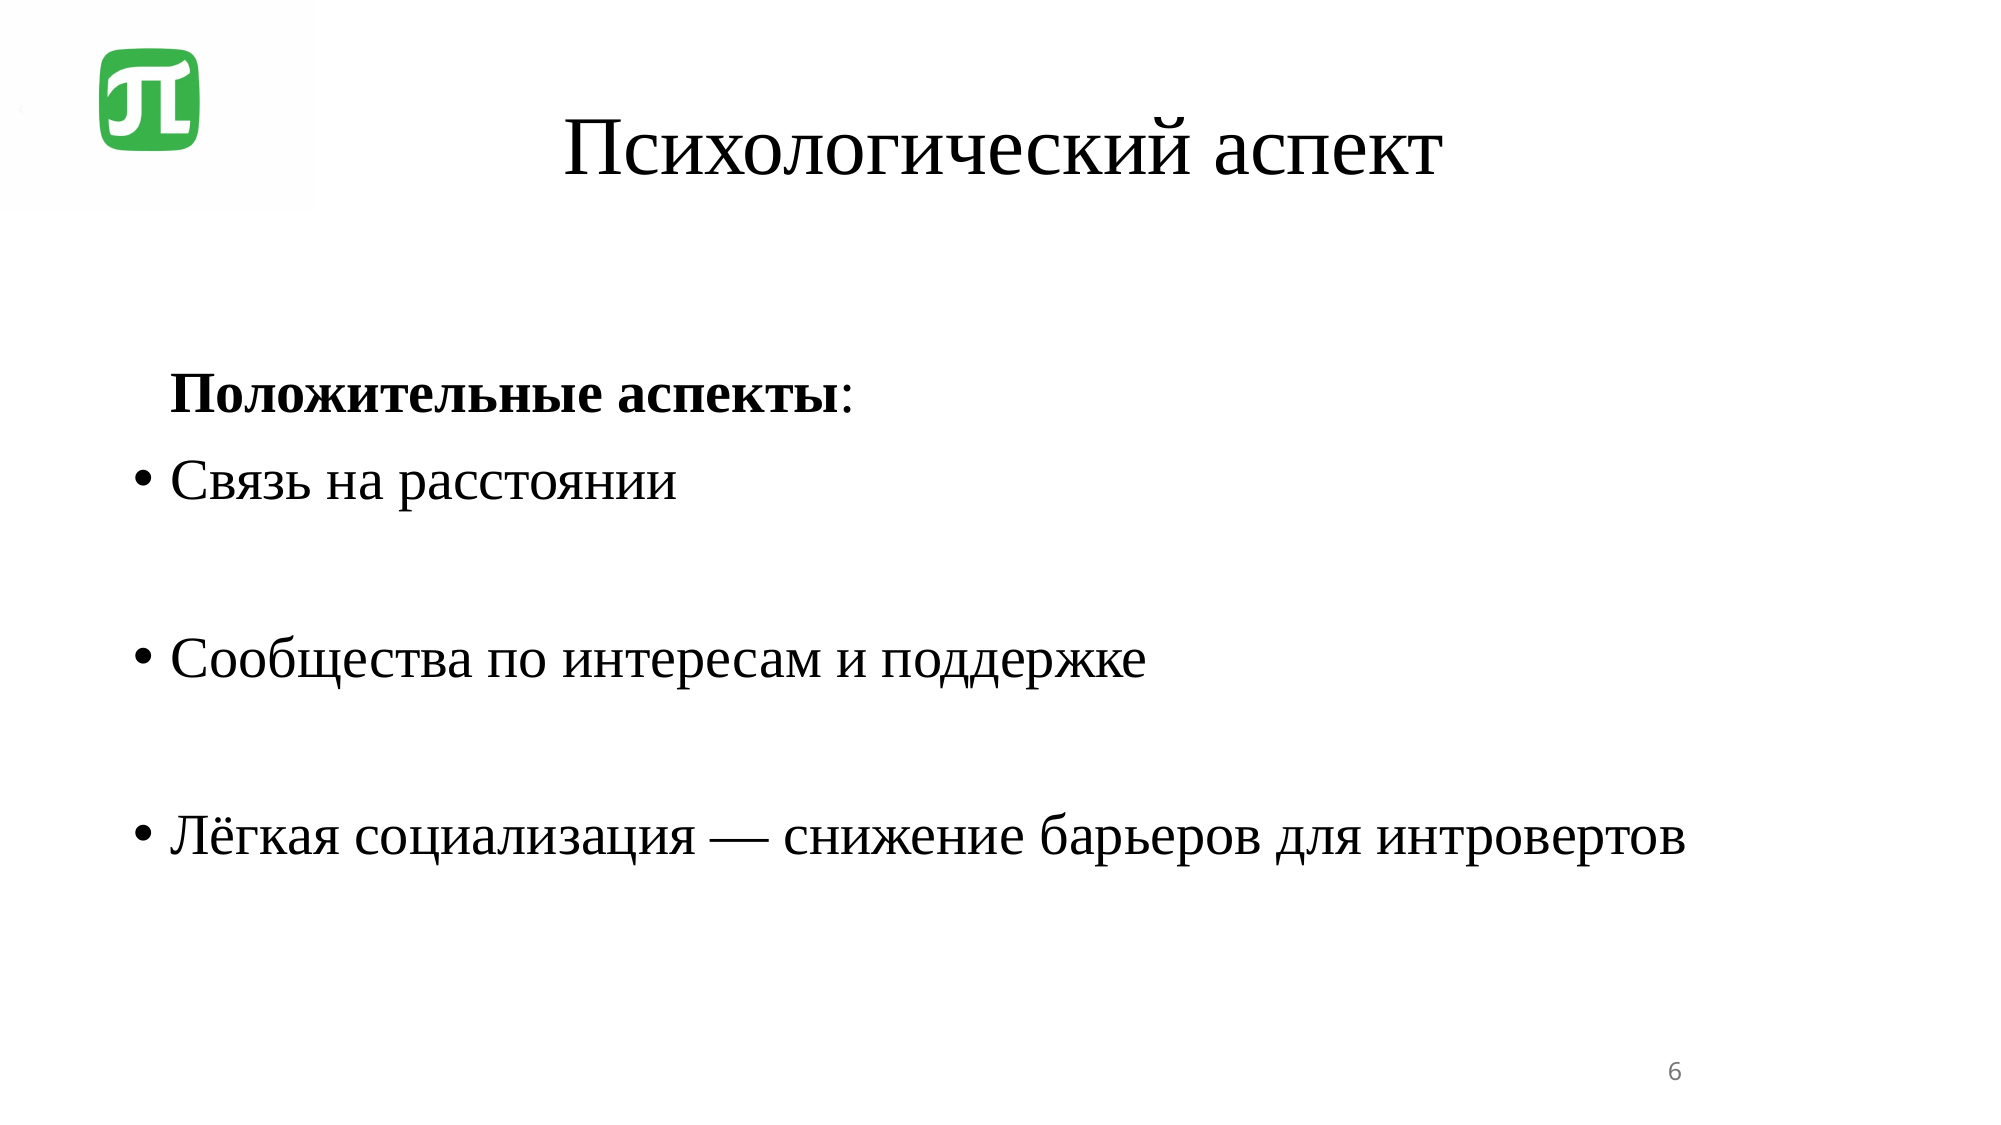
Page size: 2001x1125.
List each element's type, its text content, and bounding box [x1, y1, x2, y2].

title Психологический аспект [236, 59, 1772, 237]
picture [0, 0, 315, 211]
list Положительные аспекты: Связь на расстоянии Сообщества по интересам и поддержке Лёгкая социализация — снижение барьеров для интровертов [118, 354, 1890, 945]
